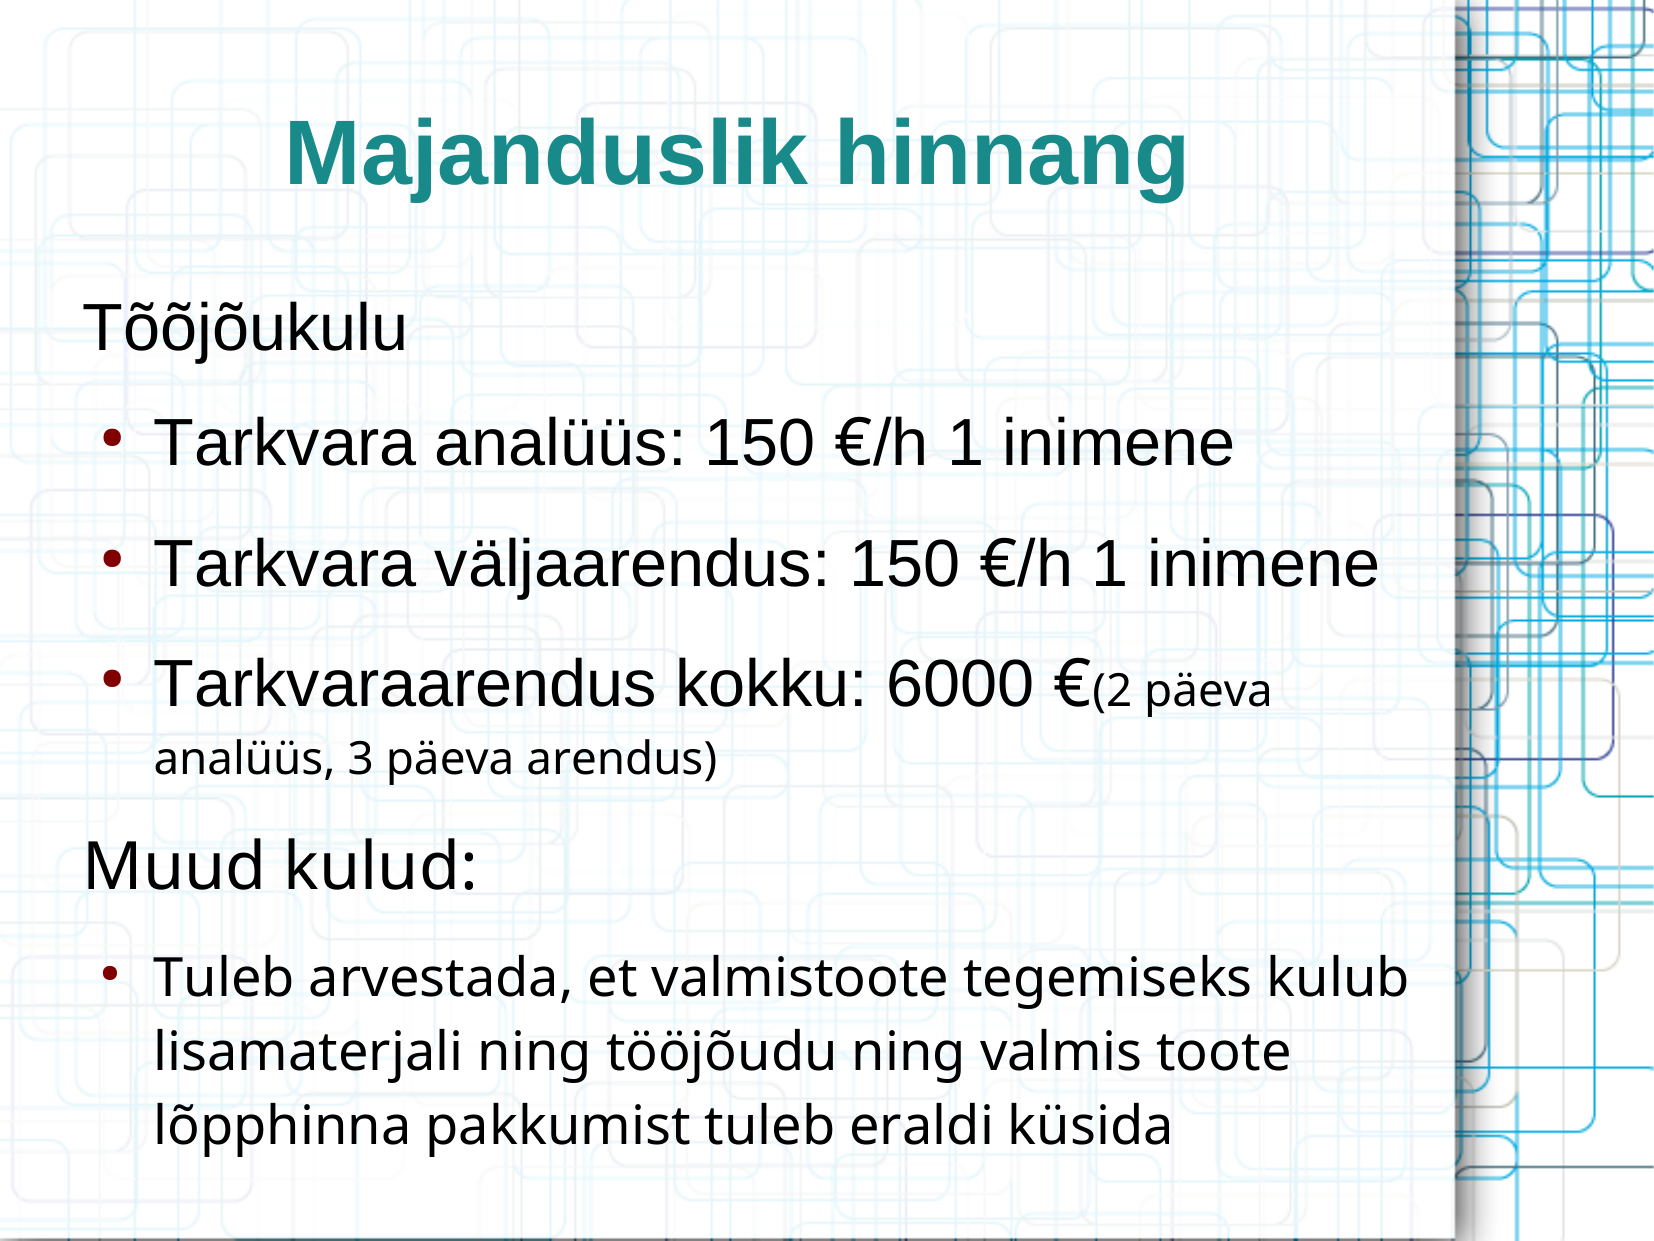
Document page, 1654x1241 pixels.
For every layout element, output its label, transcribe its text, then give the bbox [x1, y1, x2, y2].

list Tõõjõukulu Tarkvara analüüs: 150 €/h 1 inimene Tarkvara väljaarendus: 150 €/h 1 inimene Tarkvaraarendus kokku: 6000 €(2 päeva analüüs, 3 päeva arendus) Muud kulud: Tuleb arvestada, et valmistoote tegemiseks kulub lisamaterjali ning tööjõudu ning valmis toote lõpphinna pakkumist tuleb eraldi küsida [82, 290, 1418, 1241]
picture [0, 0, 1654, 1241]
title Majanduslik hinnang [59, 49, 1418, 257]
